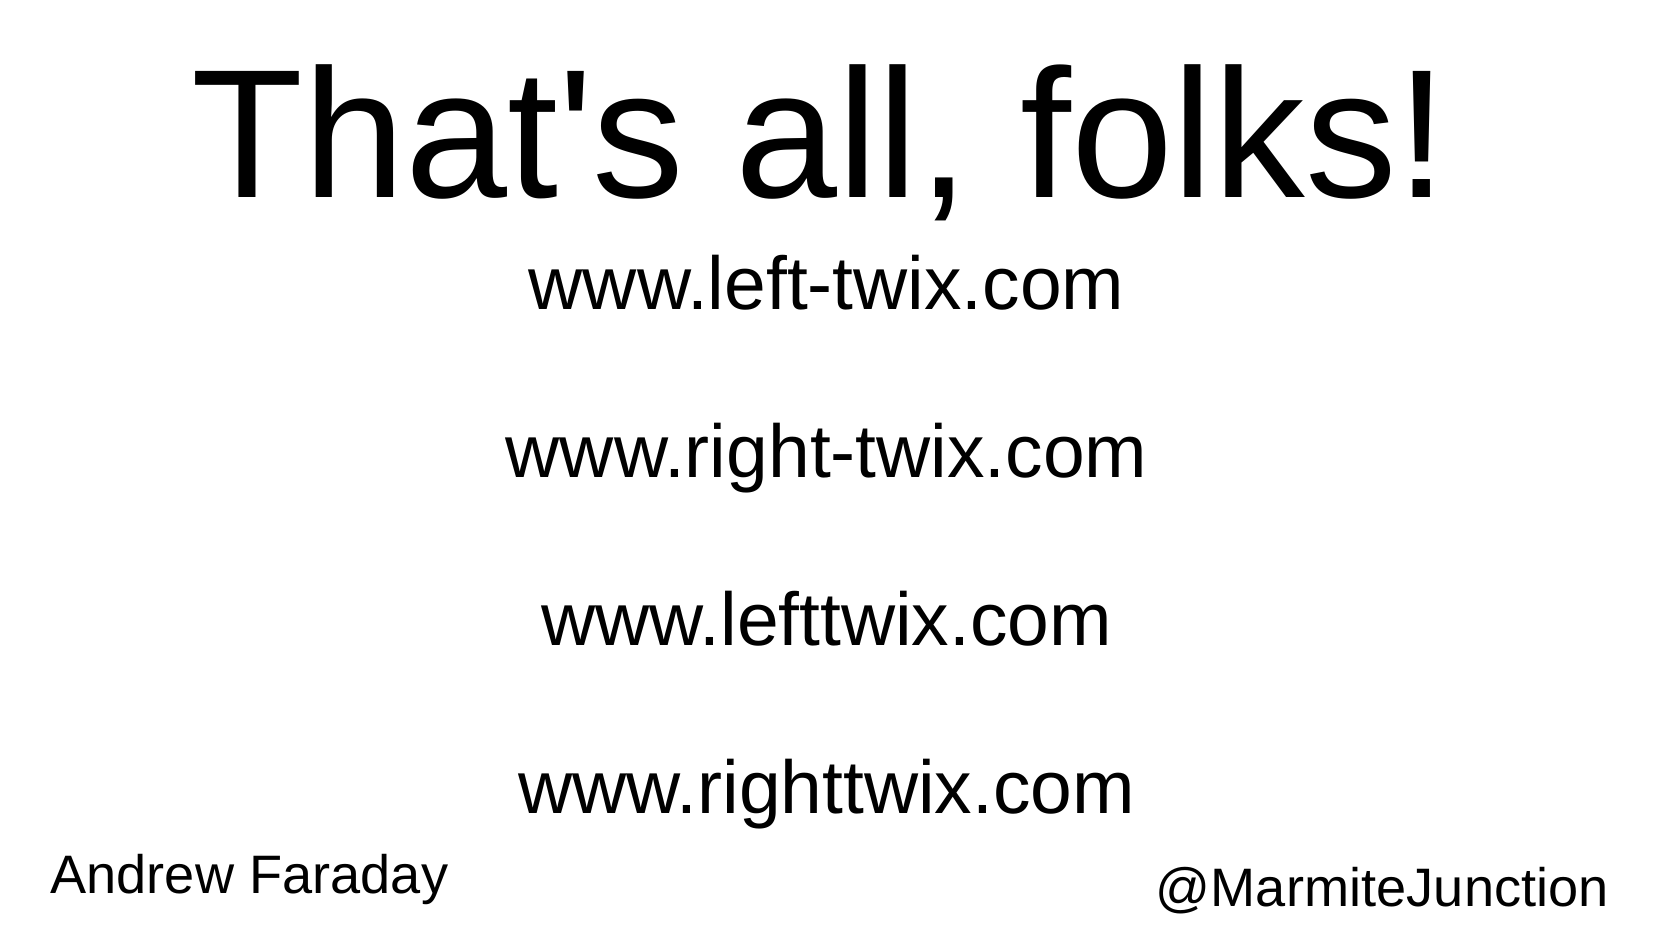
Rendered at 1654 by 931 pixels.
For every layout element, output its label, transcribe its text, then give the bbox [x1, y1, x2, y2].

text_box www.left-twix.com www.right-twix.com www.lefttwix.com www.righttwix.com [47, 234, 1607, 838]
text_box Andrew Faraday [35, 837, 579, 913]
text_box That's all, folks! [11, 23, 1630, 244]
text_box @MarmiteJunction [1080, 850, 1625, 926]
